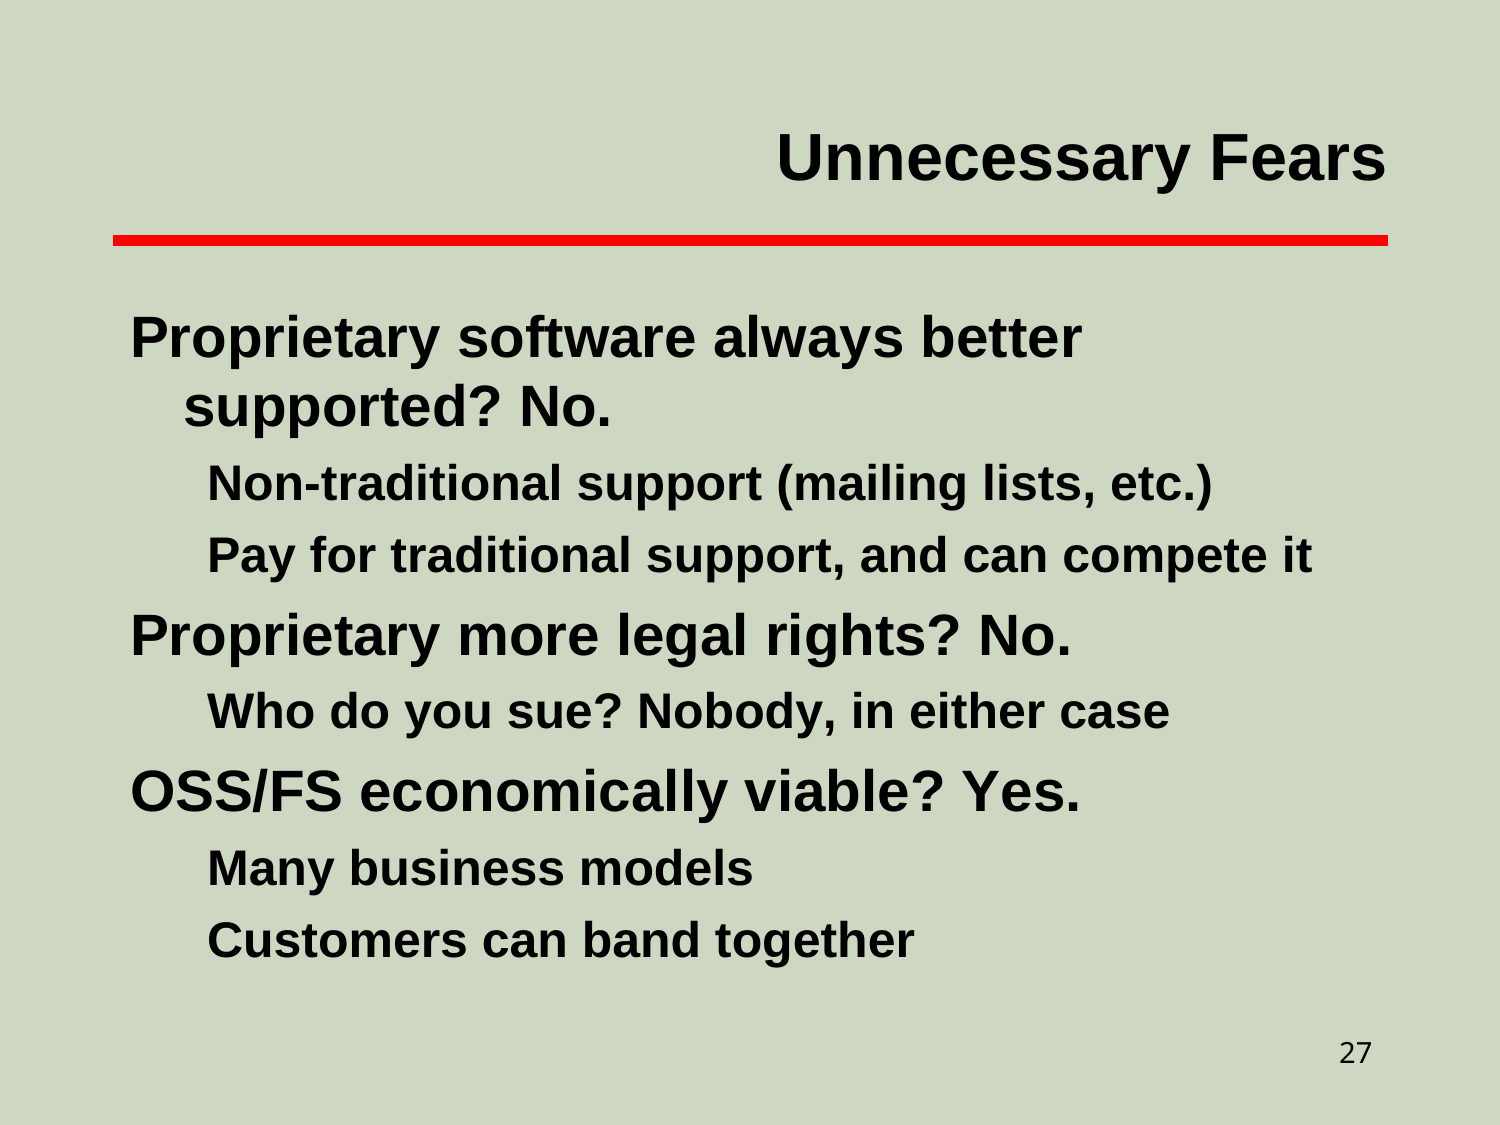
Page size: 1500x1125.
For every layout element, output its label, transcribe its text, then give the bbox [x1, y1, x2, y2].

title Unnecessary Fears [337, 85, 1388, 224]
list Proprietary software always better supported? No. Non-traditional support (mailing lists, etc.) Pay for traditional support, and can compete it Proprietary more legal rights? No. Who do you sue? Nobody, in either case OSS/FS economically viable? Yes. Many business models Customers can band together [112, 299, 1388, 1037]
